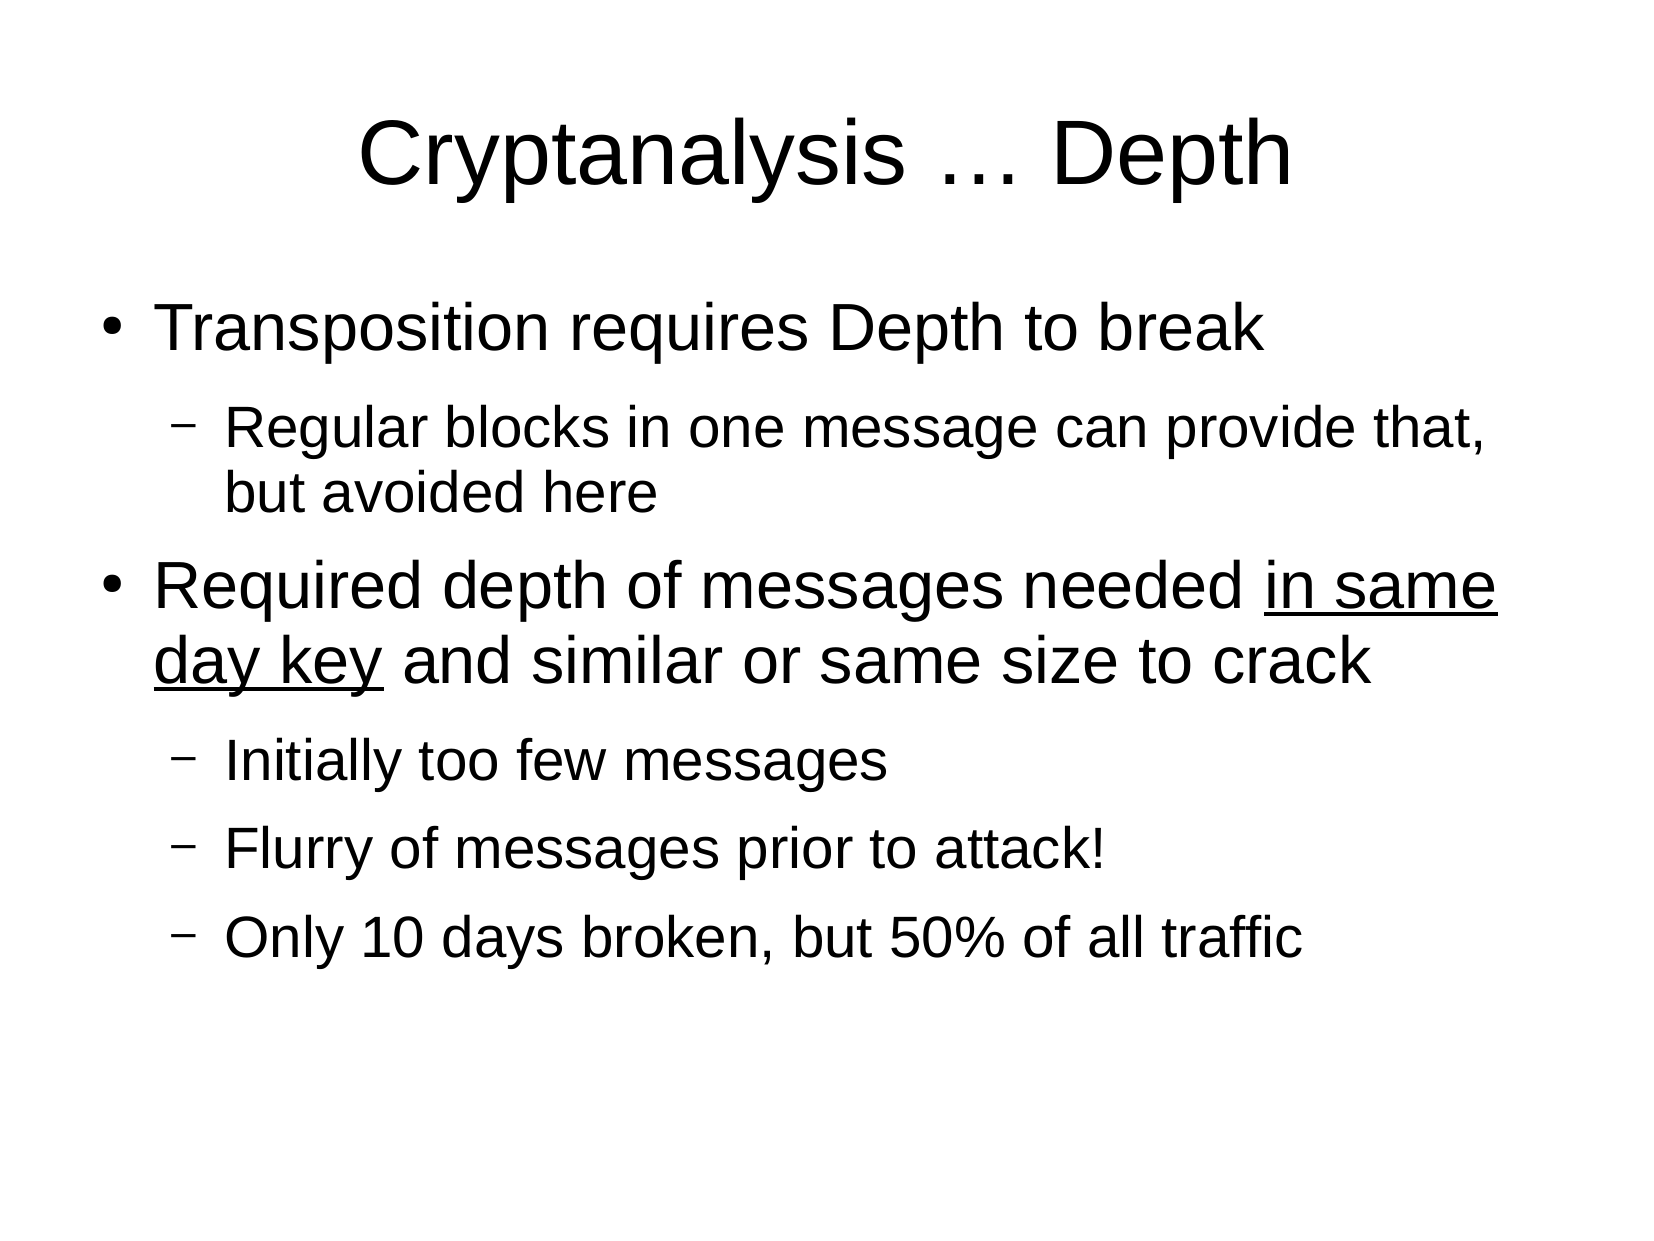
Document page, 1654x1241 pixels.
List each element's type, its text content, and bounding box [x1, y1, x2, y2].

list Transposition requires Depth to break Regular blocks in one message can provide that, but avoided here Required depth of messages needed in same day key and similar or same size to crack Initially too few messages Flurry of messages prior to attack! Only 10 days broken, but 50% of all traffic [82, 290, 1571, 1010]
title Cryptanalysis … Depth [82, 49, 1571, 257]
